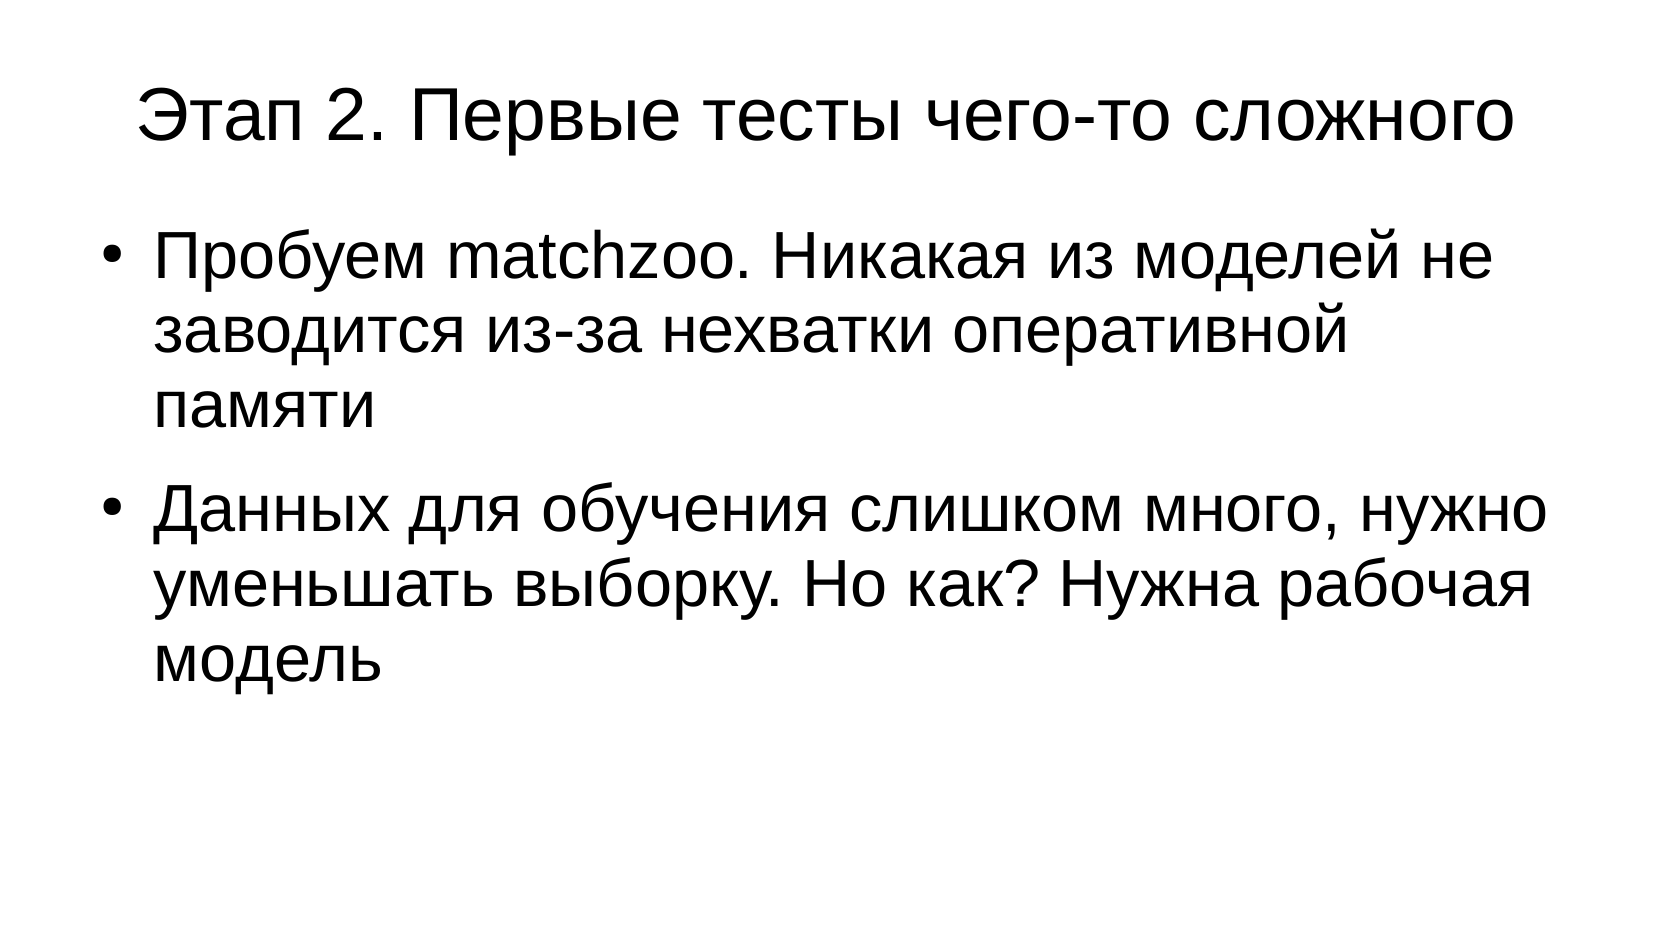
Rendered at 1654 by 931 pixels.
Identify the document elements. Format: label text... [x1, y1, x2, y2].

list Пробуем matchzoo. Никакая из моделей не заводится из-за нехватки оперативной памяти Данных для обучения слишком много, нужно уменьшать выборку. Но как? Нужна рабочая модель [82, 217, 1571, 758]
title Этап 2. Первые тесты чего-то сложного [82, 37, 1571, 193]
